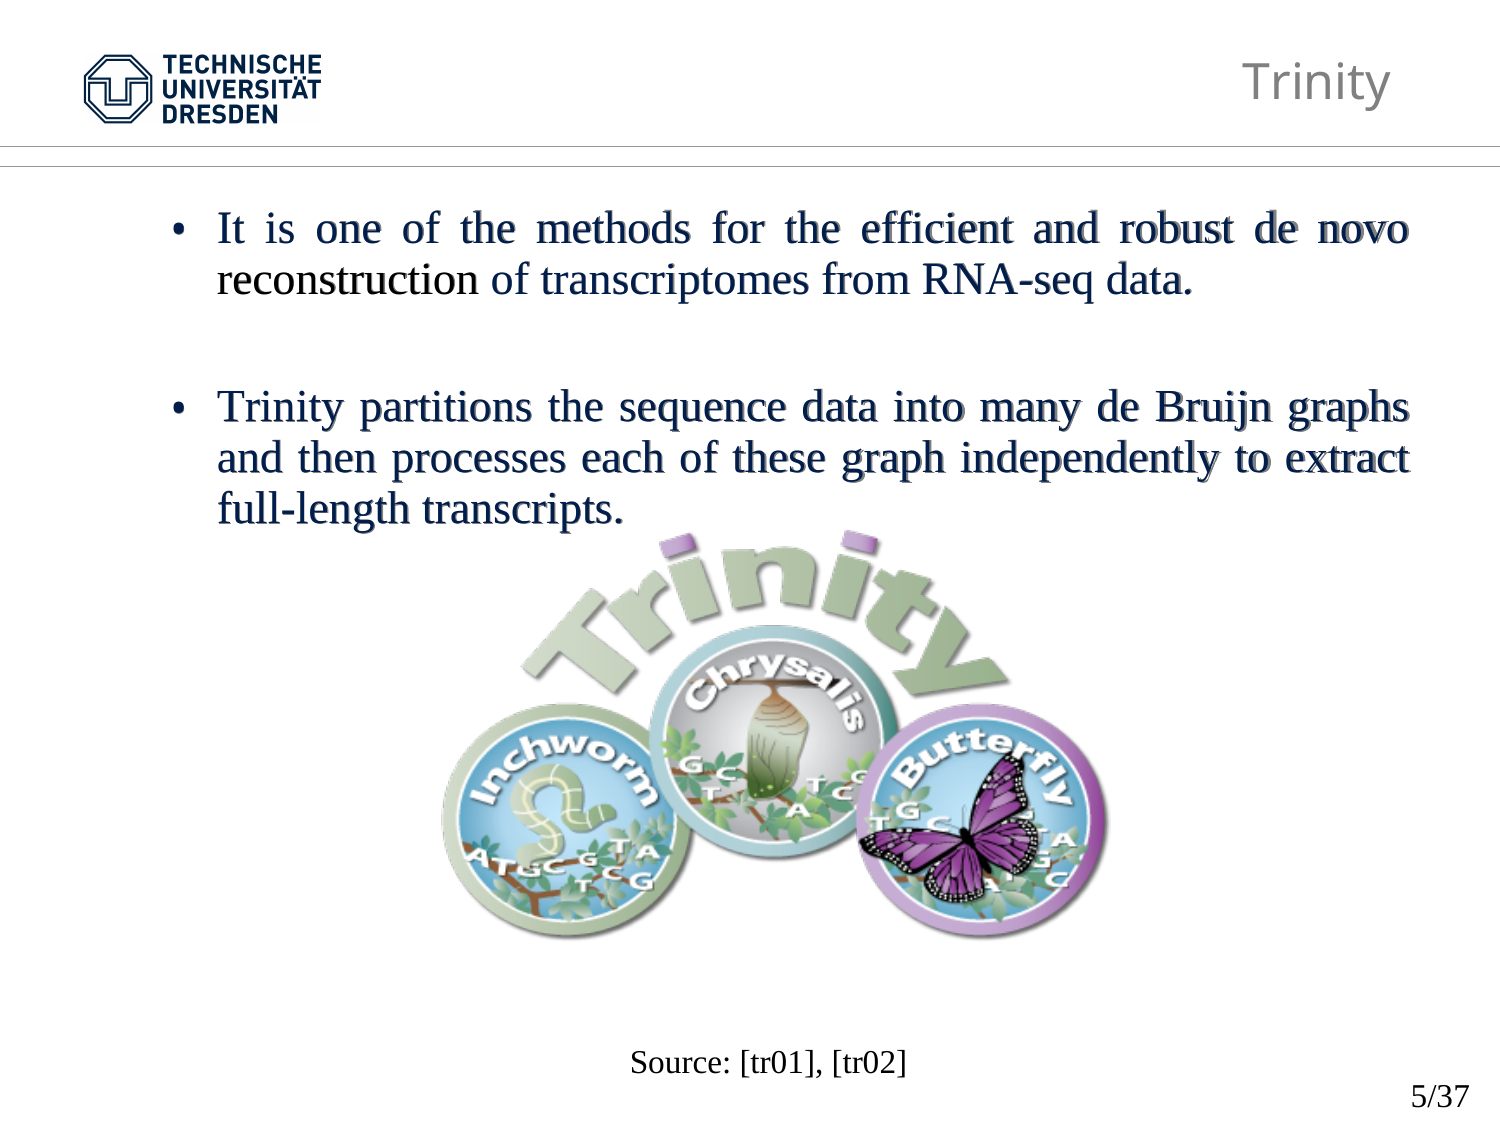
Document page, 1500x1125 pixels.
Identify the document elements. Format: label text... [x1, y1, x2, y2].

text_box Source: [tr01], [tr02] [615, 1036, 961, 1125]
picture [435, 529, 1111, 946]
title Trinity [708, 12, 1392, 148]
picture [83, 54, 321, 124]
list It is one of the methods for the efficient and robust de novo reconstruction of transcriptomes from RNA-seq data. Trinity partitions the sequence data into many de Bruijn graphs and then processes each of these graph independently to extract full-length transcripts. [95, 195, 1426, 535]
